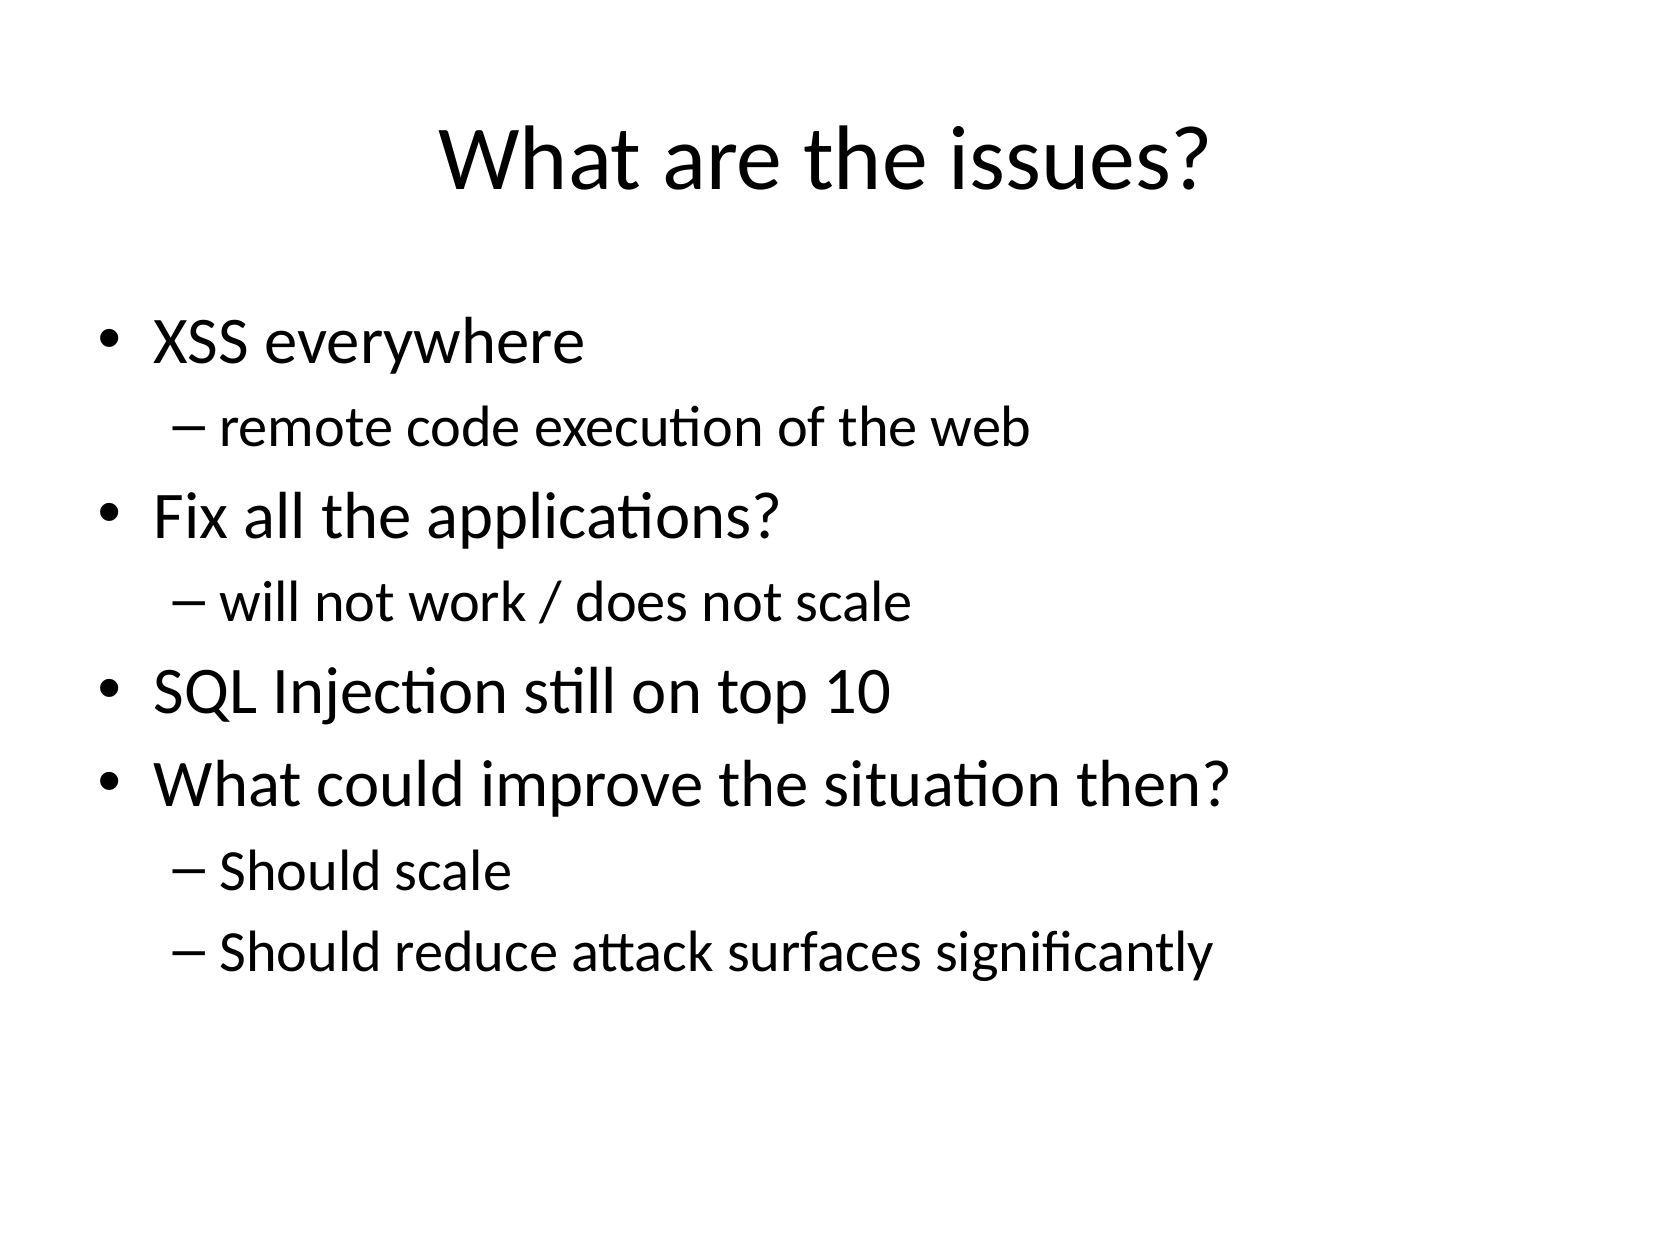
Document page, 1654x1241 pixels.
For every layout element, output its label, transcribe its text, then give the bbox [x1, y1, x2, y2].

title What are the issues? [82, 49, 1571, 257]
list XSS everywhere remote code execution of the web Fix all the applications? will not work / does not scale SQL Injection still on top 10 What could improve the situation then? Should scale Should reduce attack surfaces significantly [82, 289, 1571, 1108]
